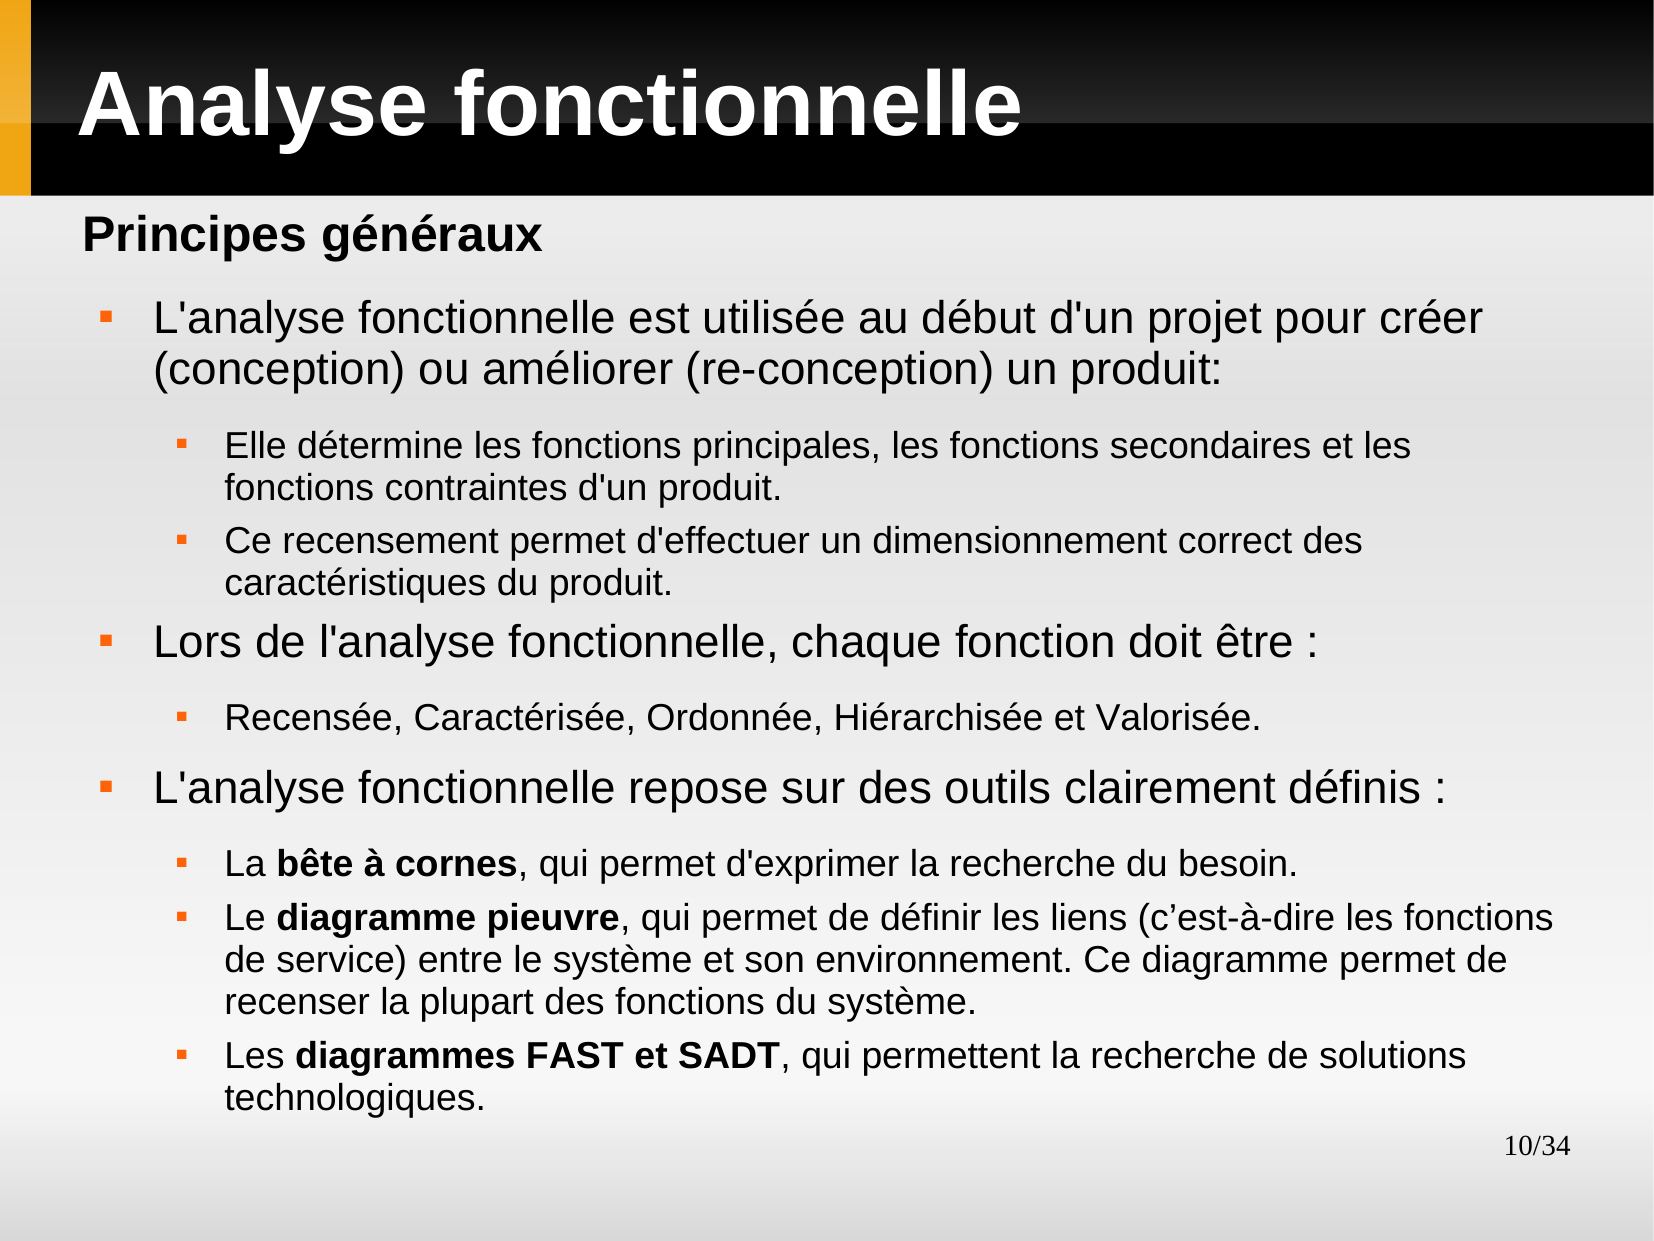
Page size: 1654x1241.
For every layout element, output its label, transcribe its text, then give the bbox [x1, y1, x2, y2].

list Principes généraux L'analyse fonctionnelle est utilisée au début d'un projet pour créer (conception) ou améliorer (re-conception) un produit: Elle détermine les fonctions principales, les fonctions secondaires et les fonctions contraintes d'un produit. Ce recensement permet d'effectuer un dimensionnement correct des caractéristiques du produit. Lors de l'analyse fonctionnelle, chaque fonction doit être : Recensée, Caractérisée, Ordonnée, Hiérarchisée et Valorisée. L'analyse fonctionnelle repose sur des outils clairement définis : La bête à cornes, qui permet d'exprimer la recherche du besoin. Le diagramme pieuvre, qui permet de définir les liens (c’est-à-dire les fonctions de service) entre le système et son environnement. Ce diagramme permet de recenser la plupart des fonctions du système. Les diagrammes FAST et SADT, qui permettent la recherche de solutions technologiques. [82, 206, 1571, 1123]
picture [0, 0, 1654, 1241]
title Analyse fonctionnelle [76, 0, 1565, 208]
